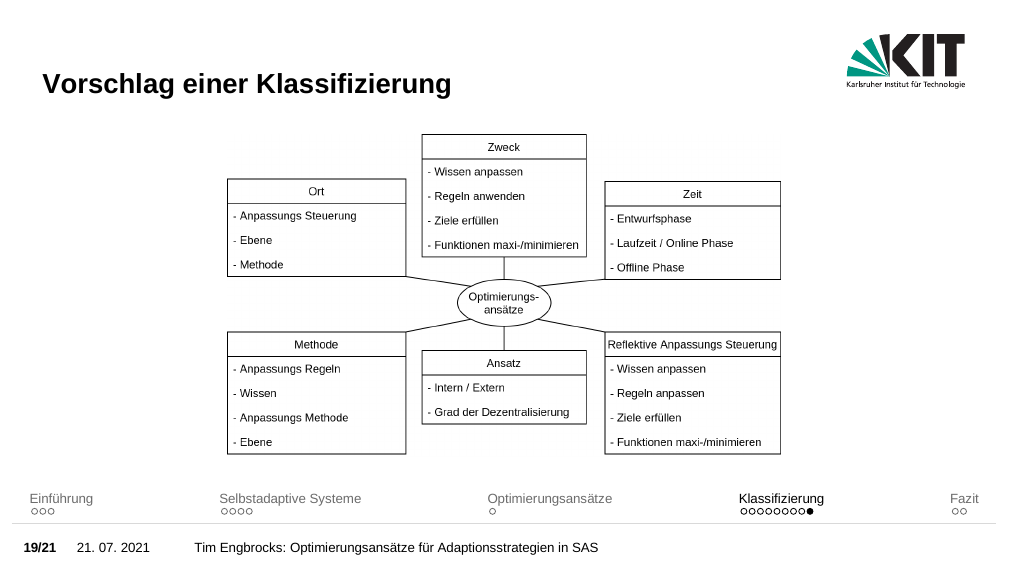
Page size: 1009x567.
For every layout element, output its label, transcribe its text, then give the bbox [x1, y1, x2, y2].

text_box Klassifizierung [738, 491, 825, 505]
text_box [922, 34, 935, 77]
text_box Vorschlag einer Klassifizierung [42, 68, 452, 97]
text_box [923, 81, 948, 88]
text_box [949, 81, 966, 89]
text_box Fazit [950, 491, 980, 505]
text_box Optimierungsansätze [487, 491, 613, 505]
text_box [936, 34, 965, 77]
text_box [911, 81, 922, 88]
text_box [879, 34, 890, 77]
text_box 21. 07. 2021 [76, 540, 150, 554]
text_box [807, 508, 814, 515]
text_box [892, 34, 921, 77]
text_box Selbstadaptive Systeme [219, 491, 362, 505]
text_box [871, 81, 882, 88]
picture [227, 134, 781, 457]
text_box [846, 81, 870, 88]
text_box Einführung [29, 491, 94, 505]
text_box Tim Engbrocks: Optimierungsansätze für Adaptionsstrategien in SAS [194, 540, 599, 554]
text_box [885, 81, 909, 88]
text_box 19/21 [23, 540, 57, 554]
